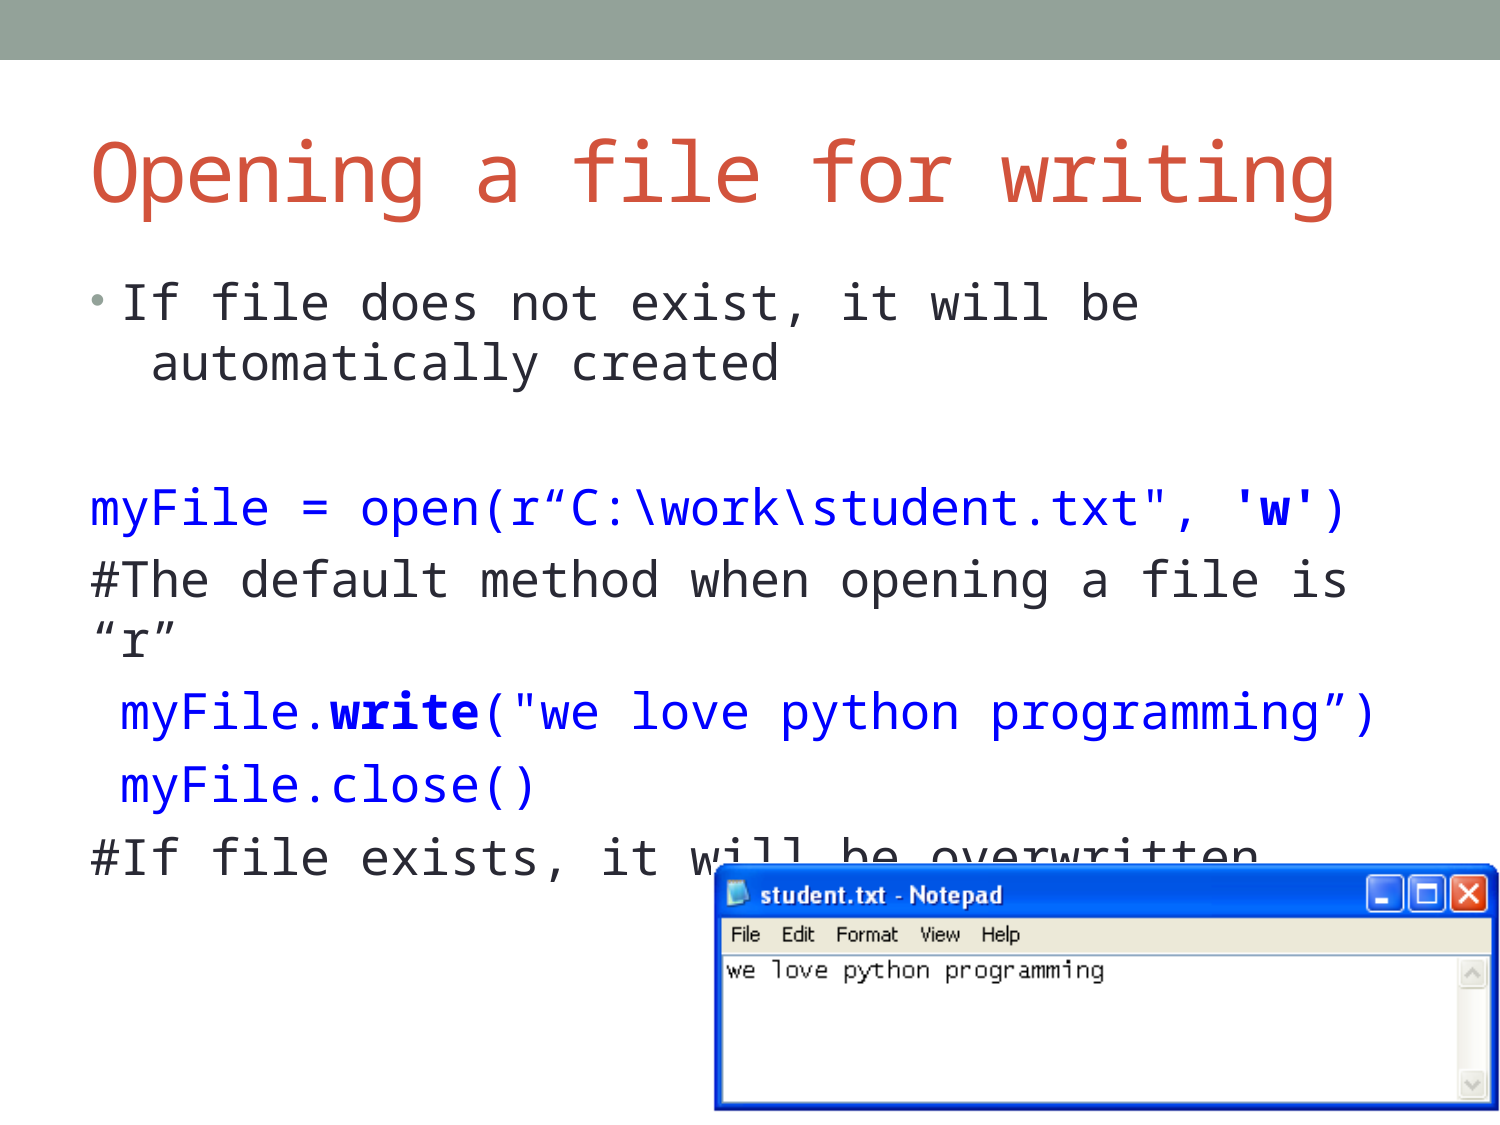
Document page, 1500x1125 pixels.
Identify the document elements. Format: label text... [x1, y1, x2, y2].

chart [711, 862, 1500, 1113]
list If file does not exist, it will be automatically created myFile = open(r“C:\work\student.txt", 'w') #The default method when opening a file is “r” myFile.write("we love python programming”) myFile.close() #If file exists, it will be overwritten [75, 262, 1426, 1063]
title Opening a file for writing [75, 87, 1426, 251]
